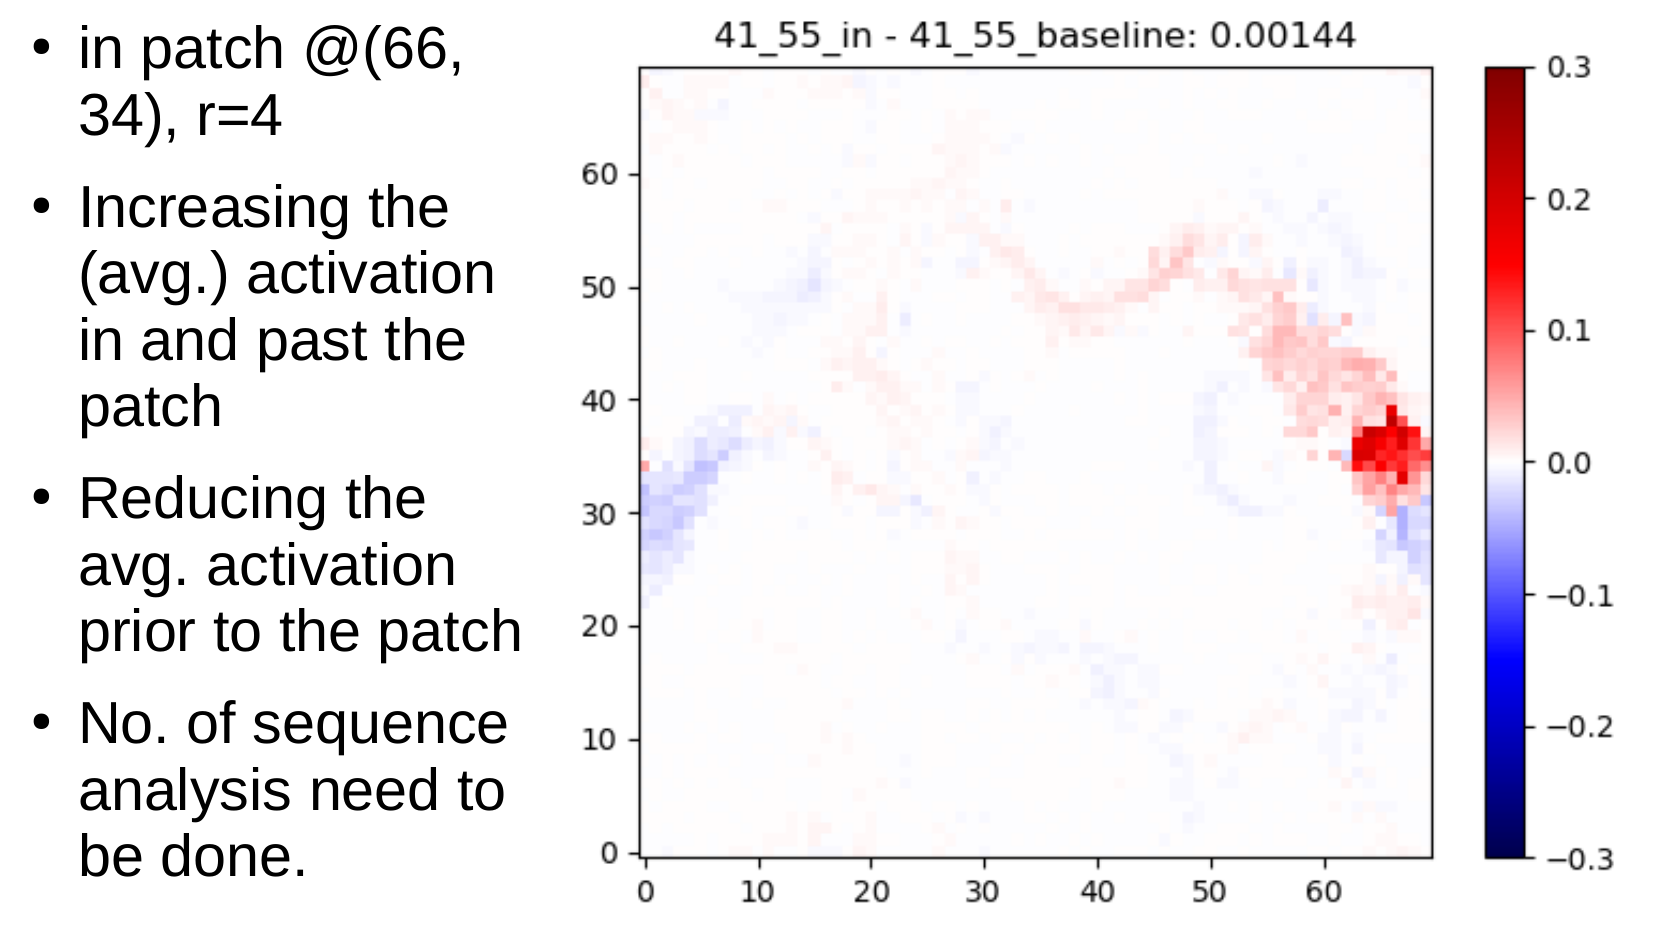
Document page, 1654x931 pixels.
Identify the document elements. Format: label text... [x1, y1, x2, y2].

picture [525, 0, 1650, 931]
list in patch @(66, 34), r=4 Increasing the (avg.) activation in and past the patch Reducing the avg. activation prior to the patch No. of sequence analysis need to be done. [15, 15, 525, 916]
